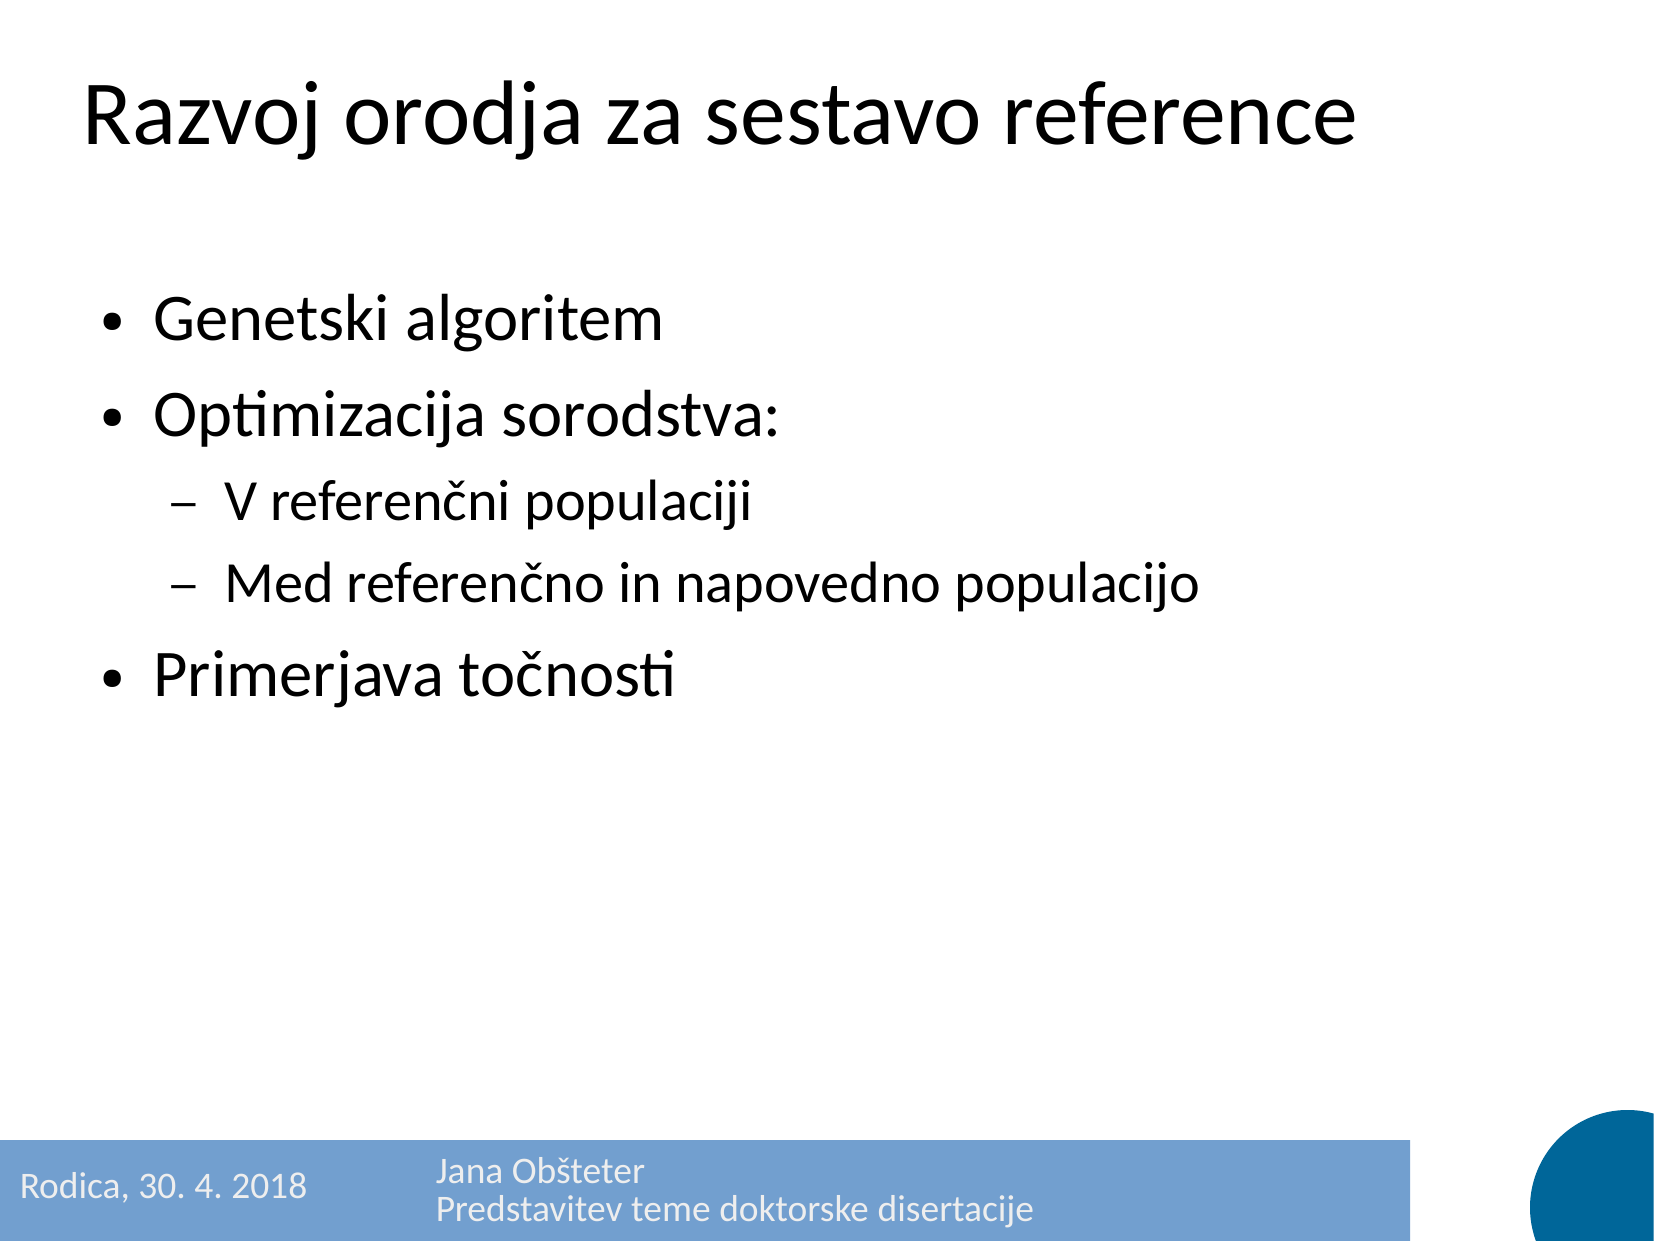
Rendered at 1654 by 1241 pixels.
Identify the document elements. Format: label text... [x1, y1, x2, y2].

list Genetski algoritem Optimizacija sorodstva: V referenčni populaciji Med referenčno in napovedno populacijo Primerjava točnosti [82, 290, 1571, 1010]
title Razvoj orodja za sestavo reference [82, 30, 1471, 215]
